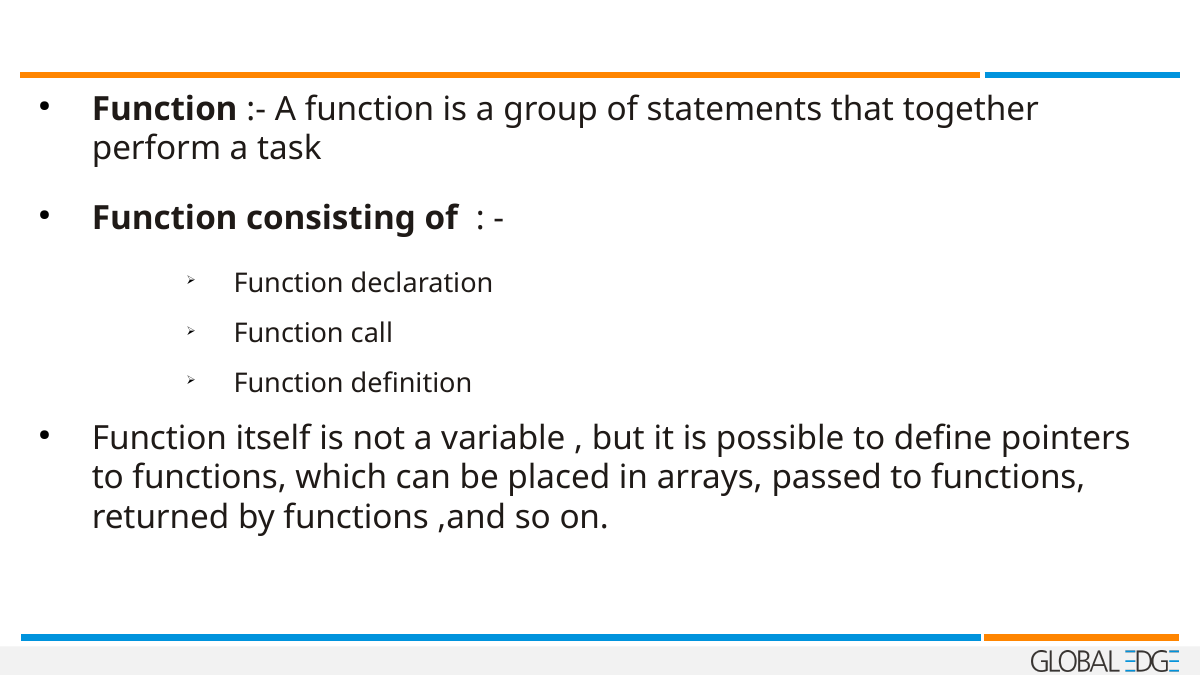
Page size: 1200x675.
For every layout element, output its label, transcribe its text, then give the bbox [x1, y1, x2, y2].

list Function :- A function is a group of statements that together perform a task Function consisting of : - Function declaration Function call Function definition Function itself is not a variable , but it is possible to define pointers to functions, which can be placed in arrays, passed to functions, returned by functions ,and so on. [21, 86, 1170, 615]
picture [1031, 650, 1179, 672]
